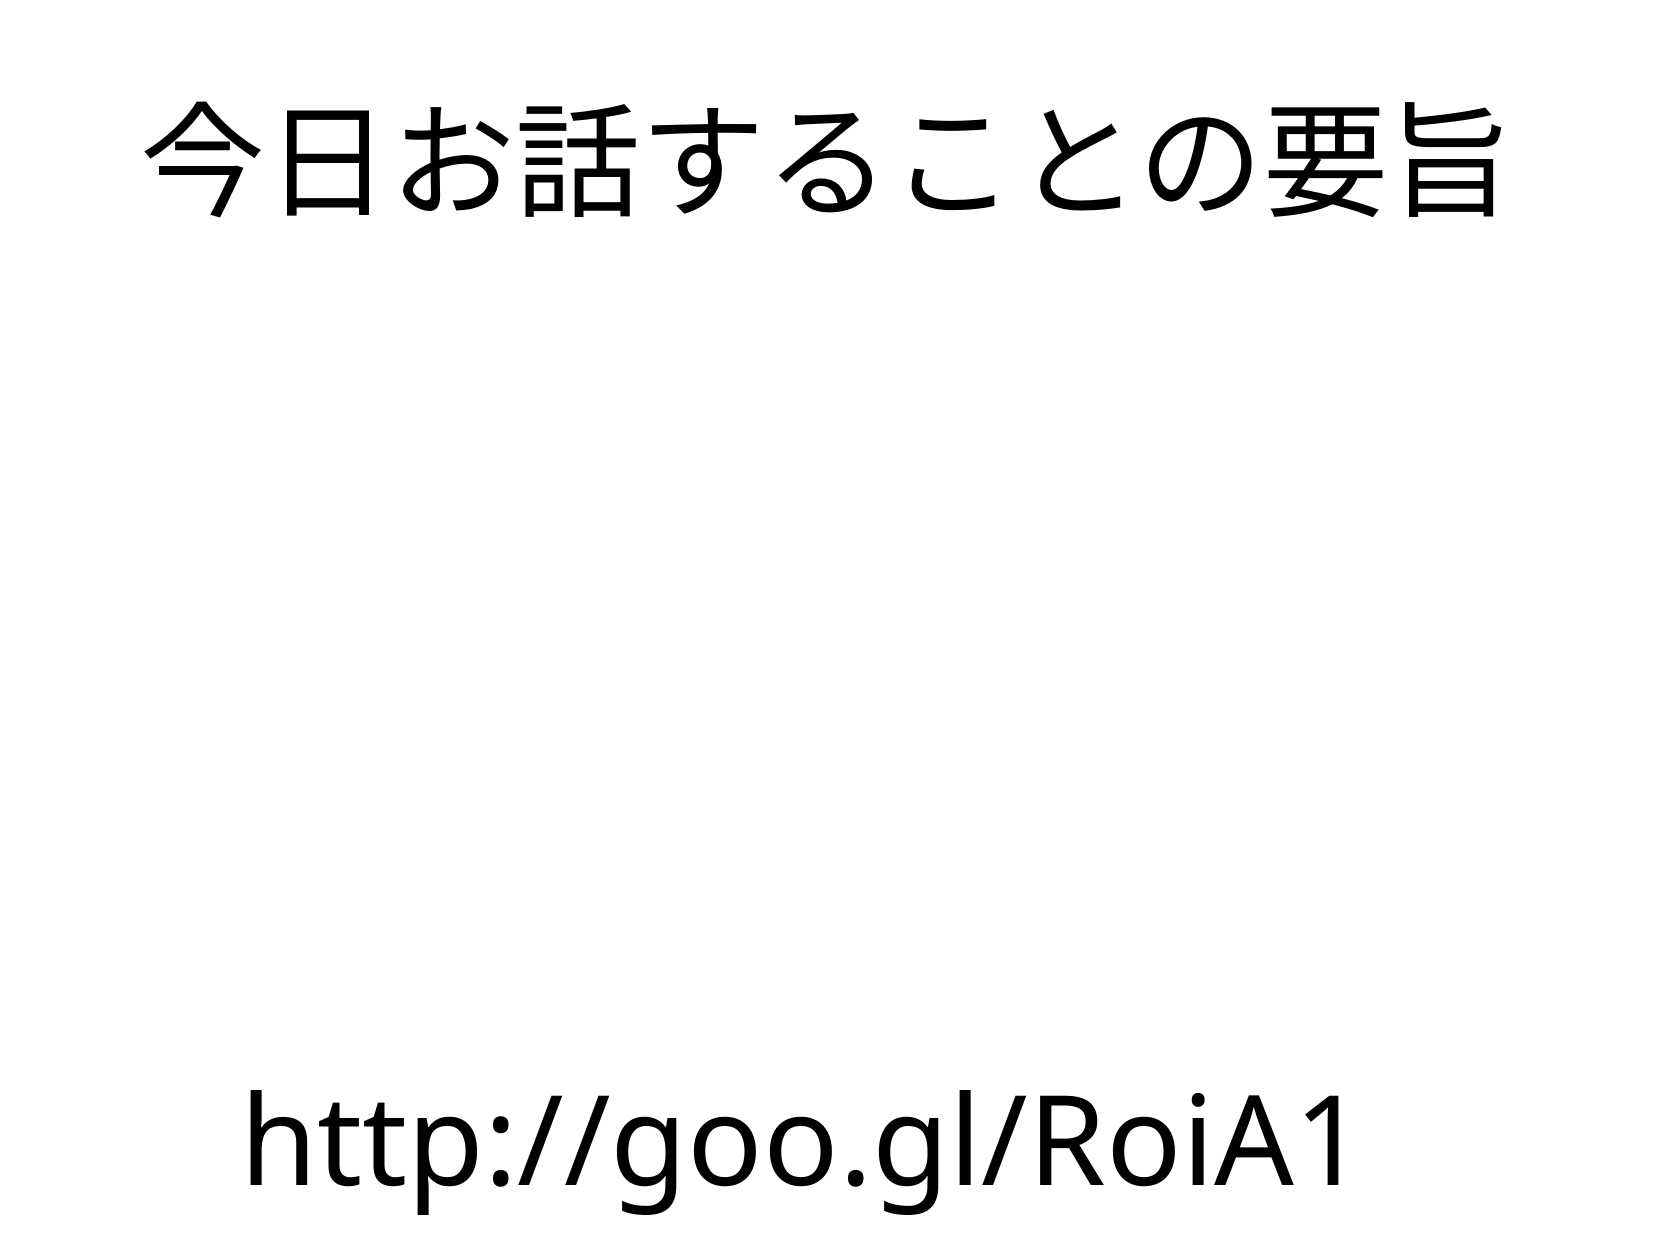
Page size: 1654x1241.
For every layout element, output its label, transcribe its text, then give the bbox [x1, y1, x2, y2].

title 今日お話することの要旨 [82, 49, 1571, 257]
title http://goo.gl/RoiA1 [59, 1033, 1548, 1241]
